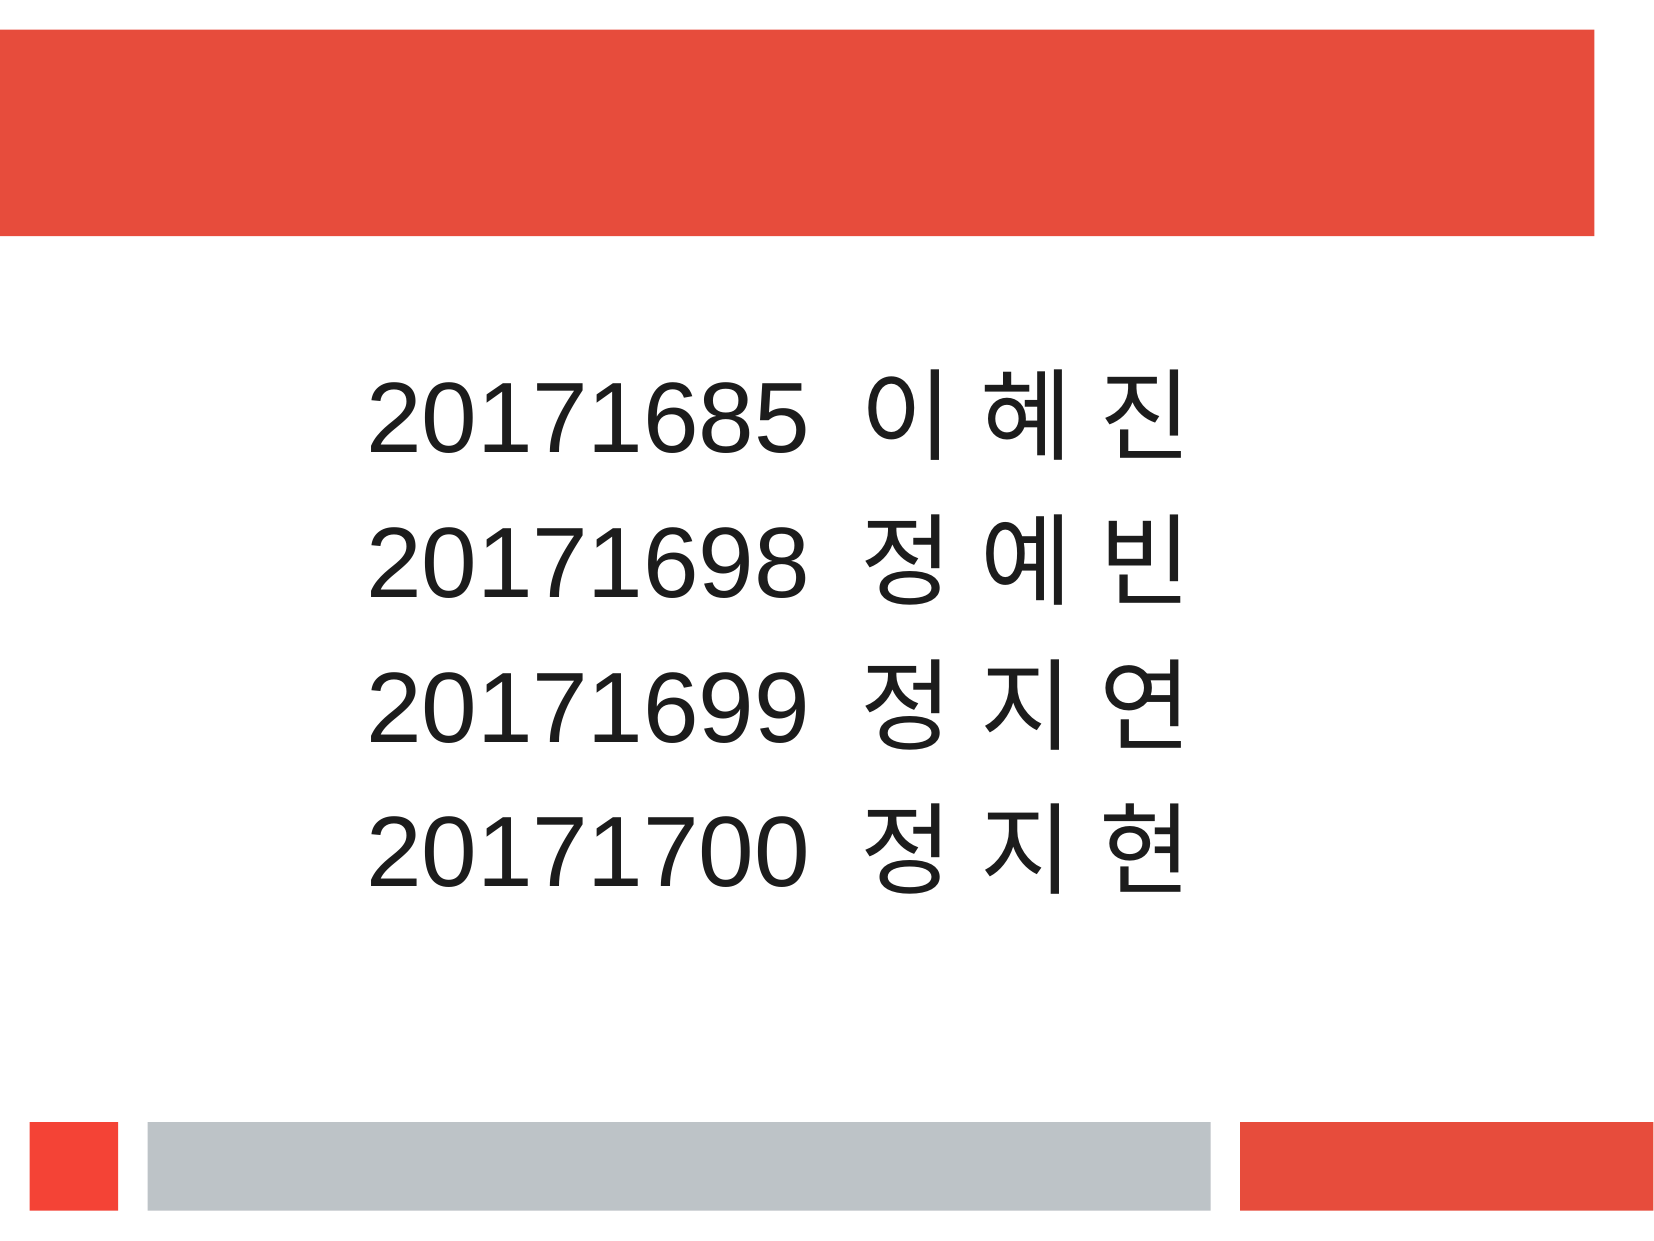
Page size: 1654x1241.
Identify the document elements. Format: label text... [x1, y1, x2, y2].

subtitle 20171685 이 혜 진 20171698 정 예 빈 20171699 정 지 연 20171700 정 지 현 [366, 336, 1241, 1077]
